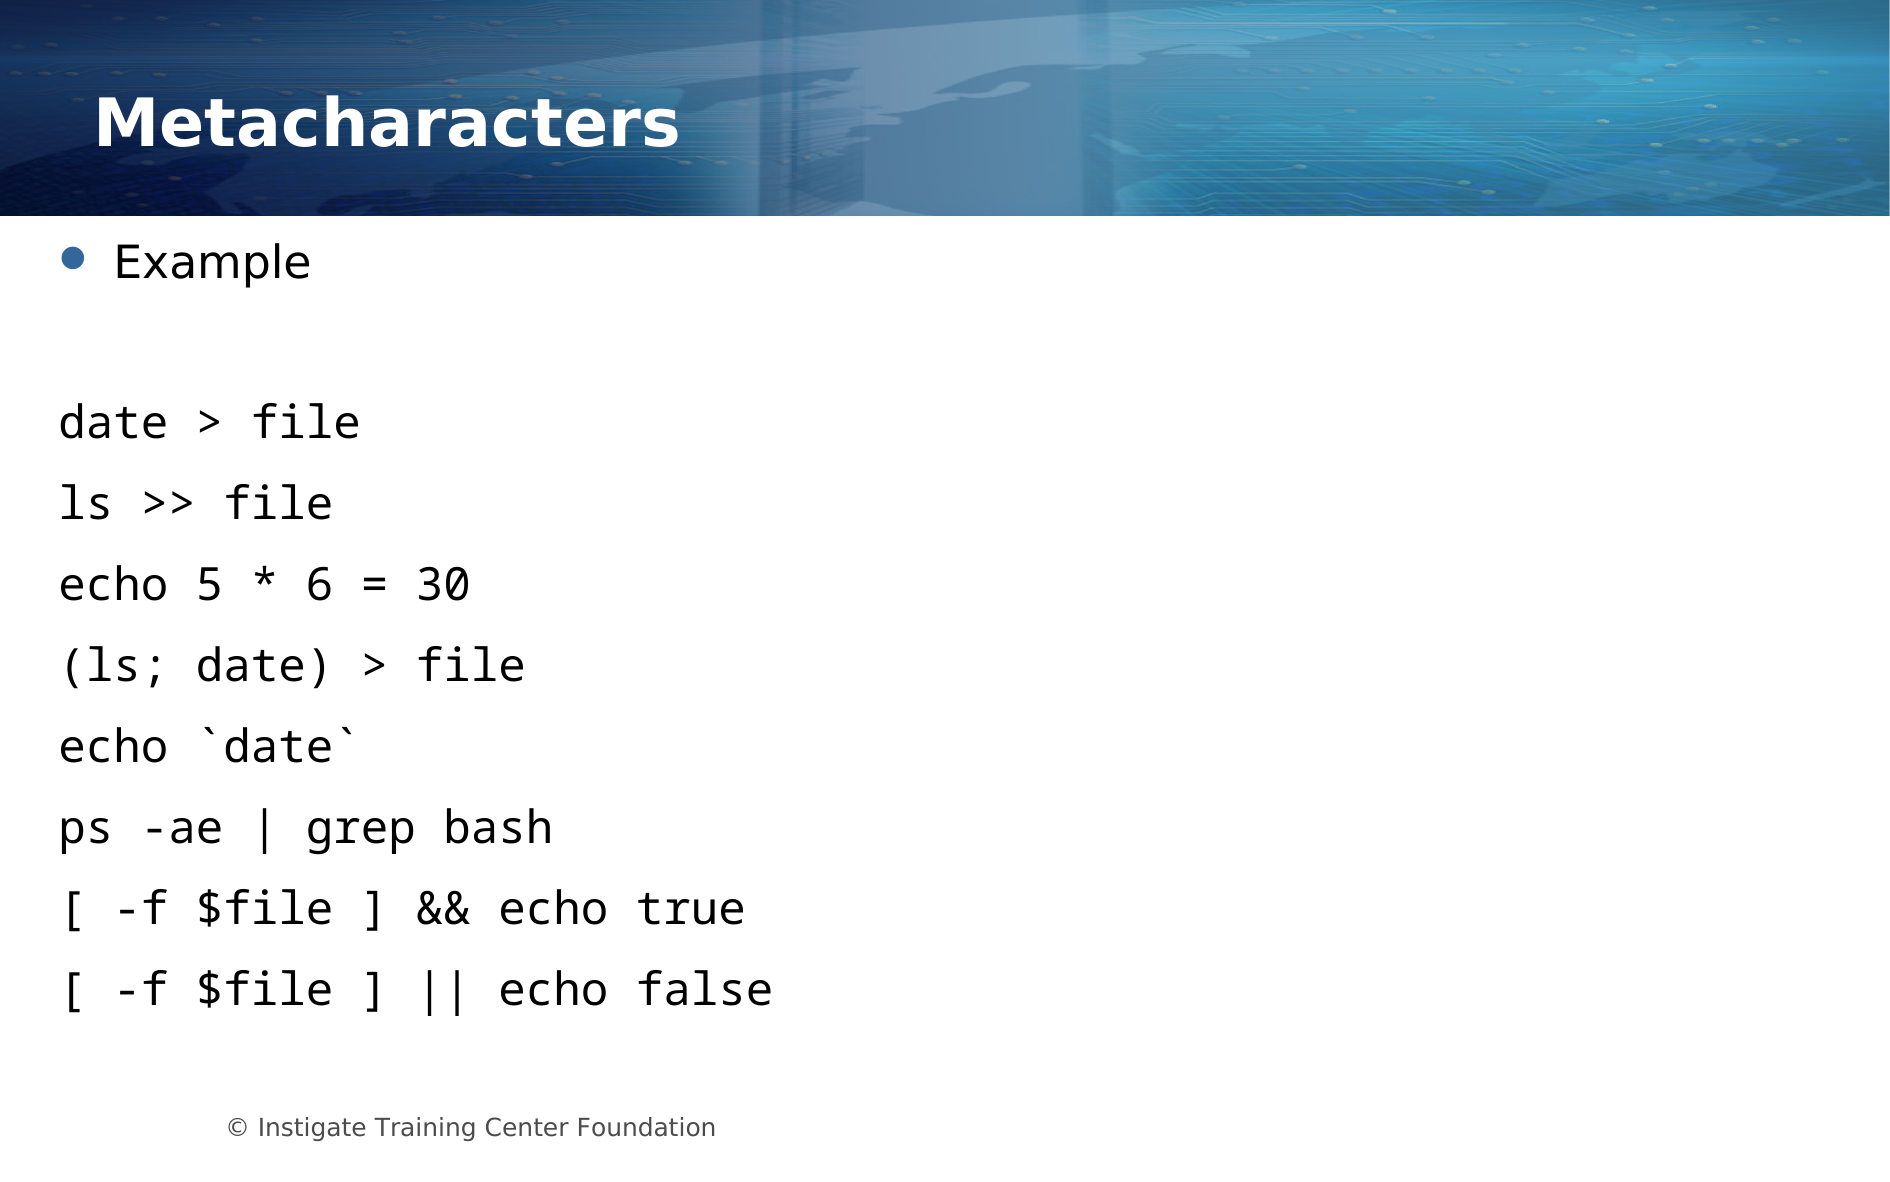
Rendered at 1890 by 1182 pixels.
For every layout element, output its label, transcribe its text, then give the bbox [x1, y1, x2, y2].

list Example date > file ls >> file echo 5 * 6 = 30 (ls; date) > file echo `date` ps -ae | grep bash [ -f $file ] && echo true [ -f $file ] || echo false [58, 236, 1831, 1001]
title Metacharacters [93, 54, 1792, 210]
picture [0, 0, 1890, 216]
